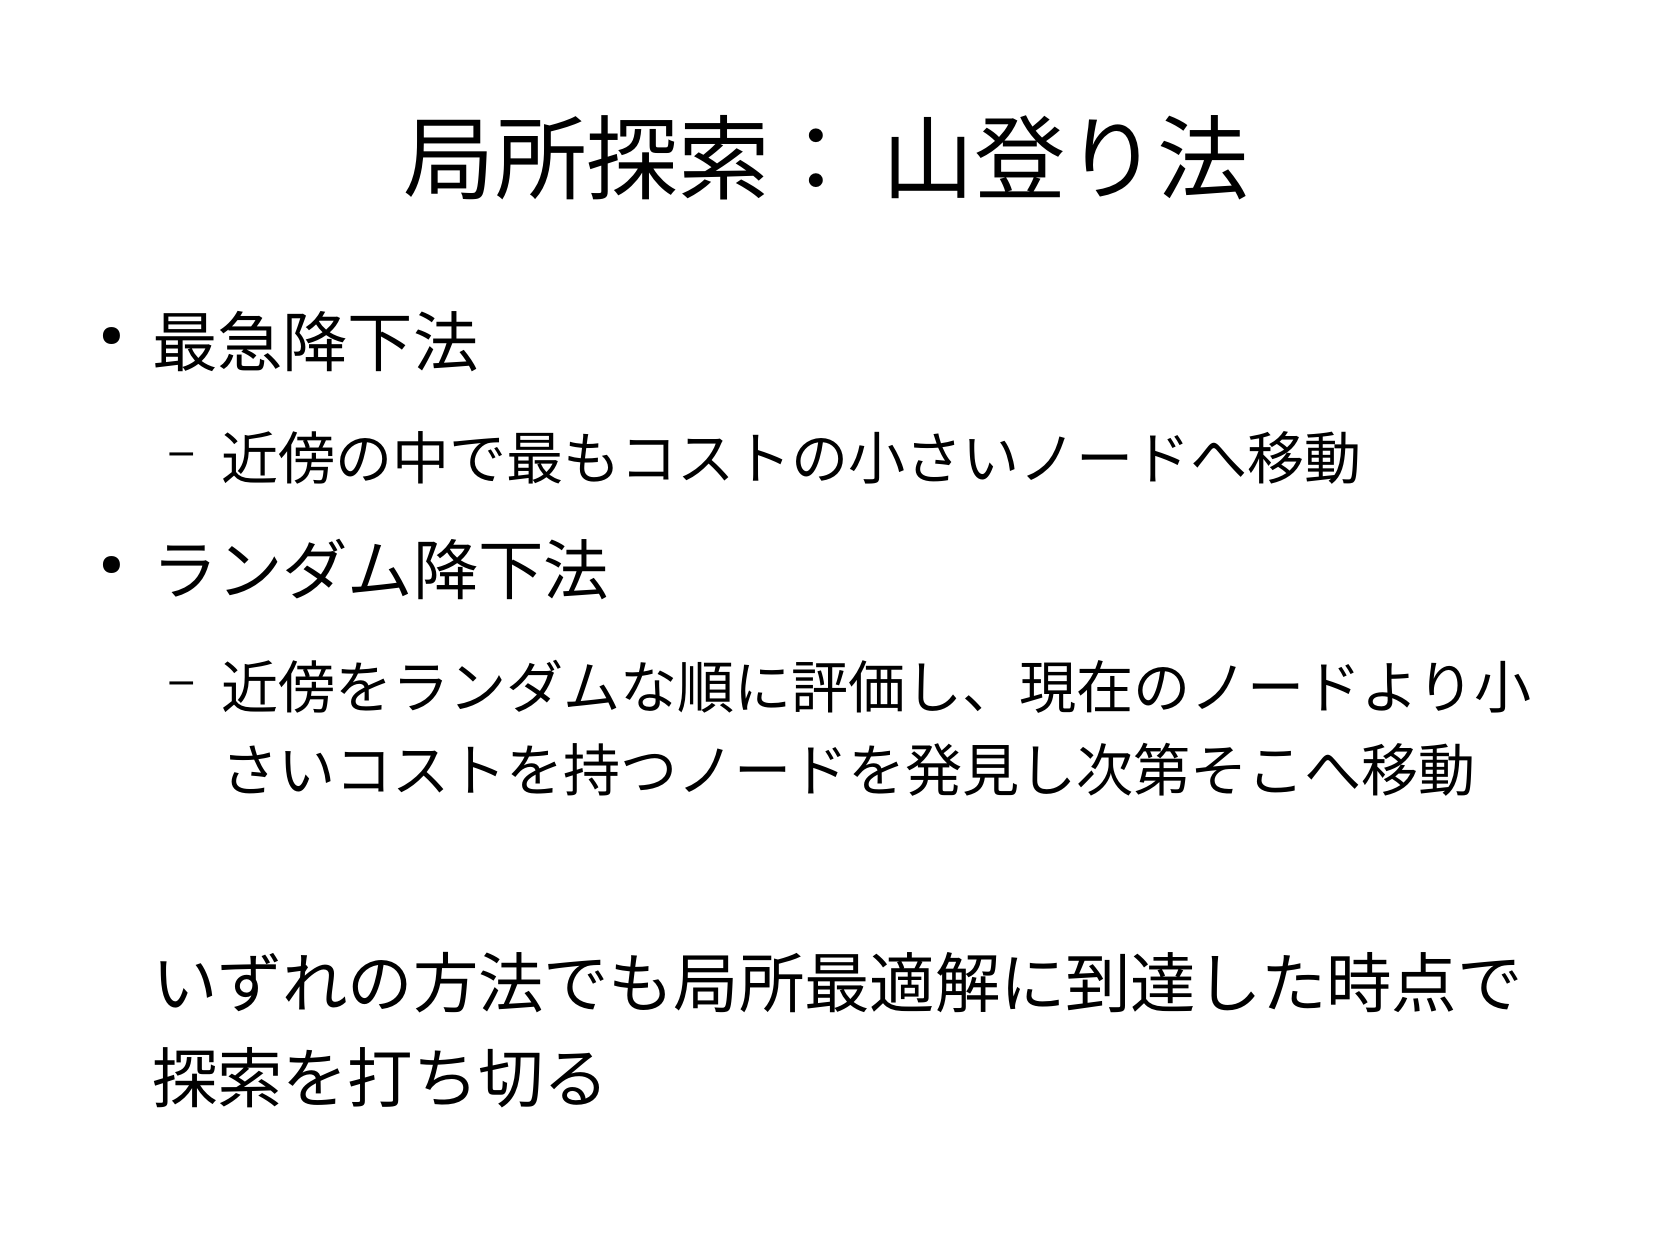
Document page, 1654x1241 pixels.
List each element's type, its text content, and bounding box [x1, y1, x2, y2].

list 最急降下法 近傍の中で最もコストの小さいノードへ移動 ランダム降下法 近傍をランダムな順に評価し、現在のノードより小さいコストを持つノードを発見し次第そこへ移動 いずれの方法でも局所最適解に到達した時点で探索を打ち切る [82, 290, 1538, 1134]
title 局所探索： 山登り法 [82, 49, 1571, 257]
